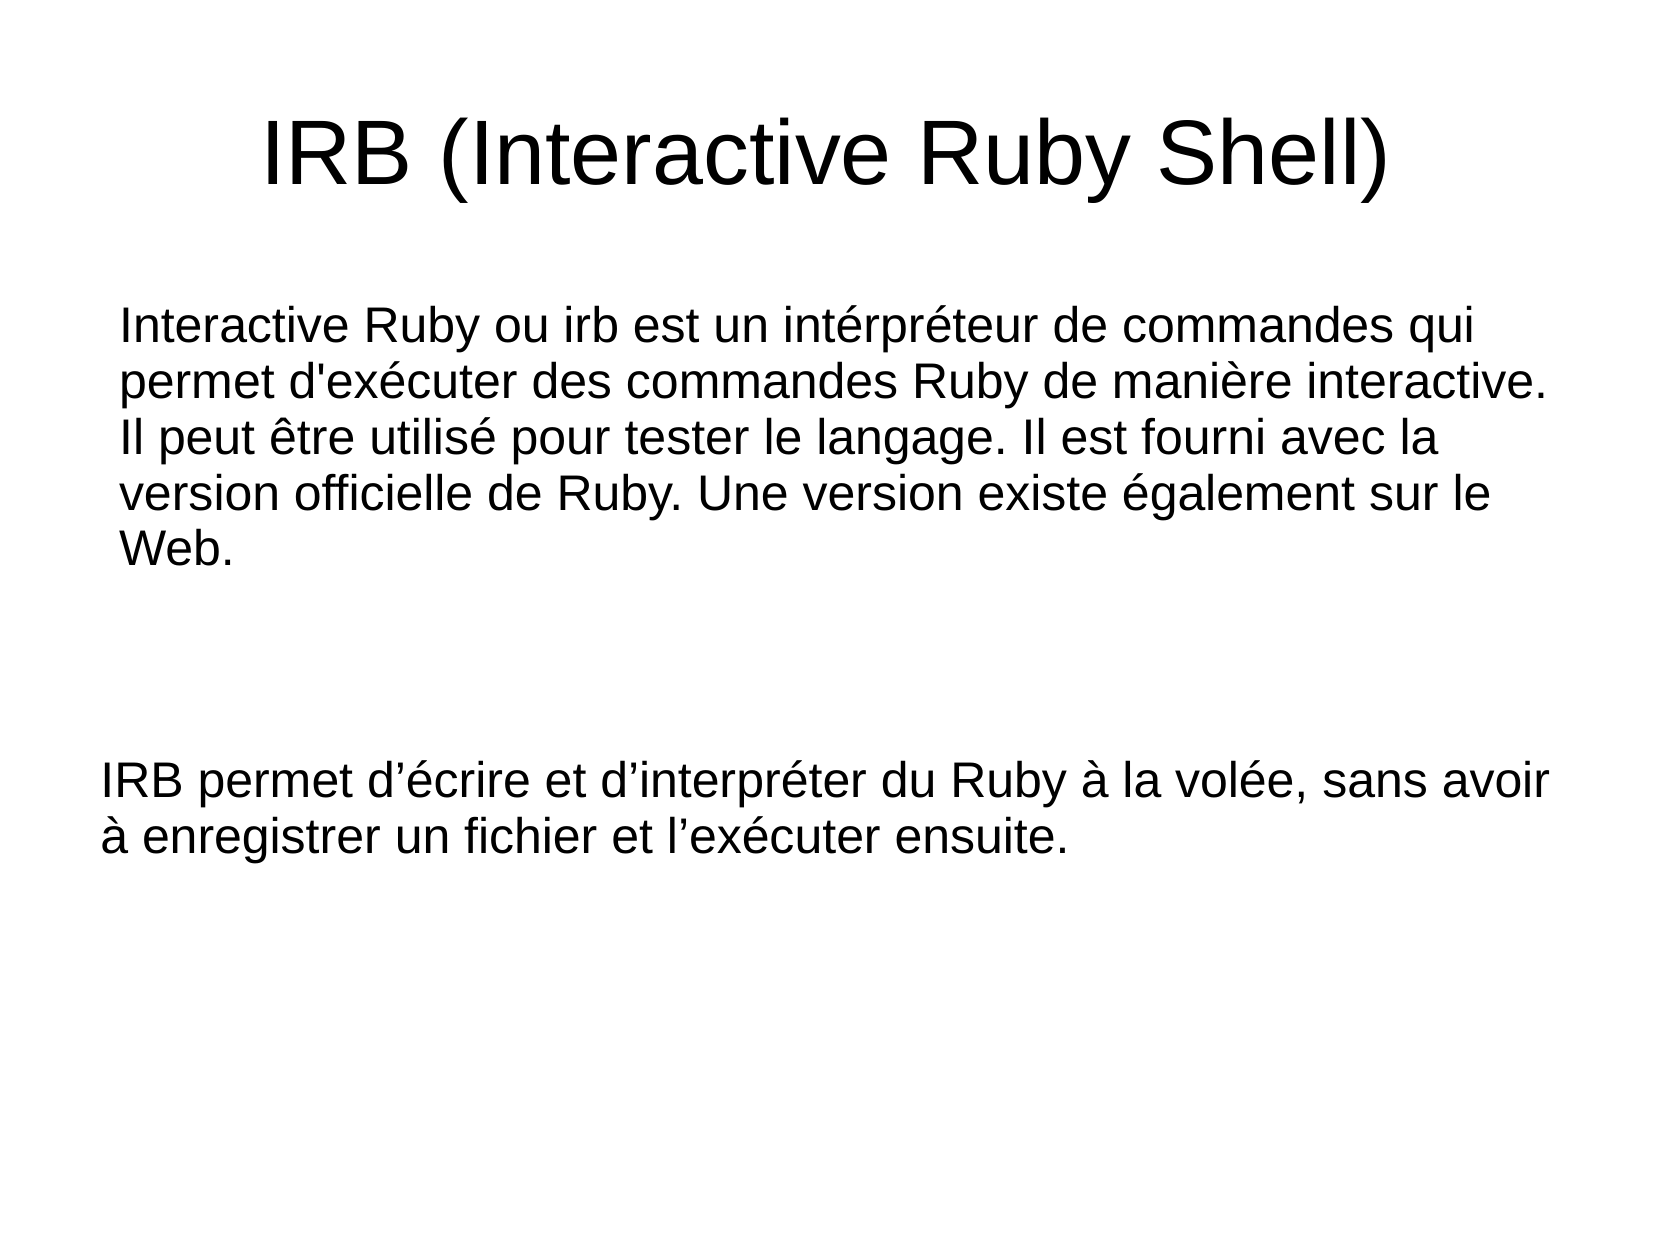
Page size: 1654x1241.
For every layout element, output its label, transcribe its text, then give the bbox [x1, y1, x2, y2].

subtitle IRB permet d’écrire et d’interpréter du Ruby à la volée, sans avoir à enregistrer un fichier et l’exécuter ensuite. [82, 286, 1571, 1014]
text_box Interactive Ruby ou irb est un intérpréteur de commandes qui permet d'exécuter des commandes Ruby de manière interactive. Il peut être utilisé pour tester le langage. Il est fourni avec la version officielle de Ruby. Une version existe également sur le Web. [104, 290, 1571, 584]
title IRB (Interactive Ruby Shell) [82, 49, 1571, 257]
